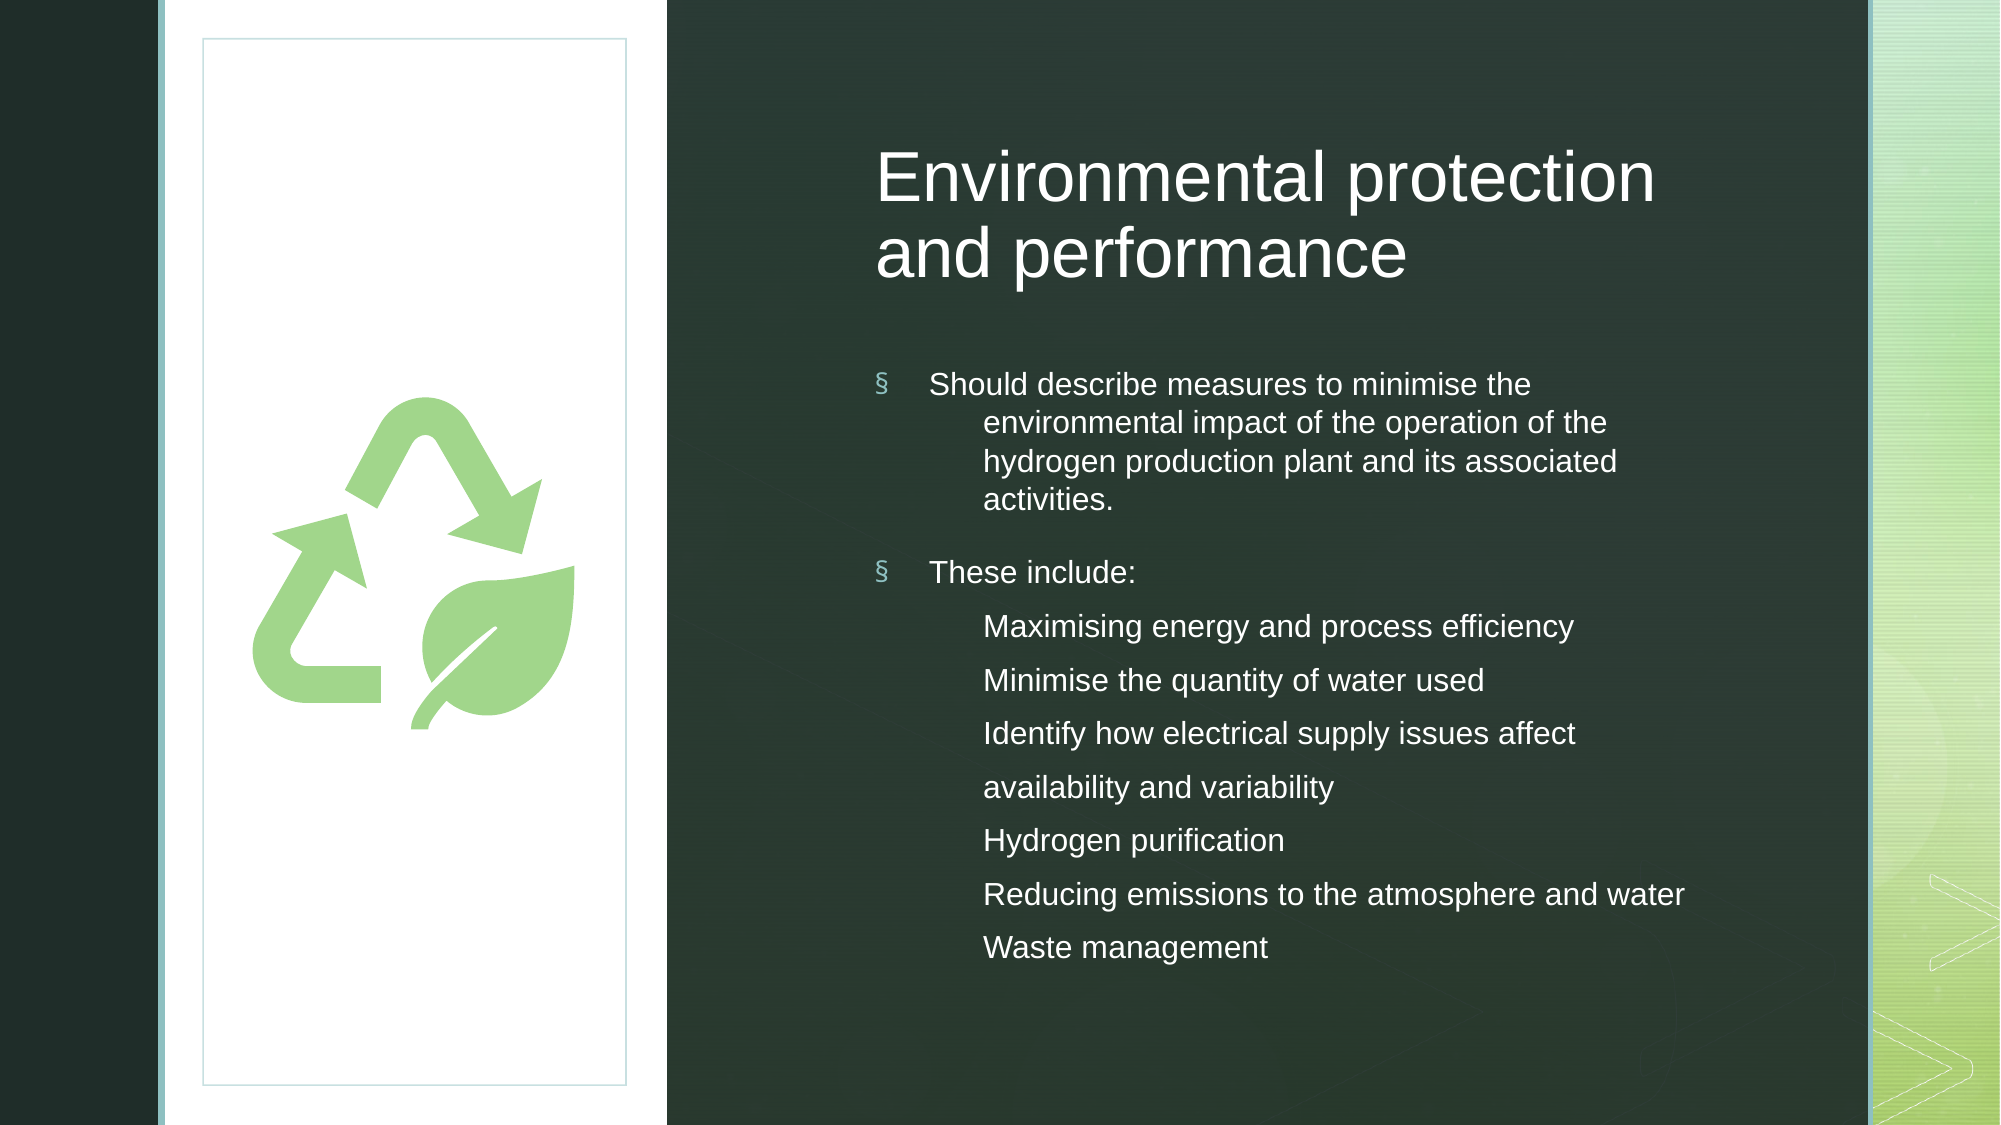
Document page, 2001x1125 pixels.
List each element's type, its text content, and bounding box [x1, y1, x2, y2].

picture [217, 364, 614, 761]
title Environmental protection and performance [860, 132, 1728, 310]
text_box [0, 0, 1873, 1125]
list Should describe measures to minimise the environmental impact of the operation of the hydrogen production plant and its associated activities. These include: Maximising energy and process efficiency Minimise the quantity of water used Identify how electrical supply issues affect availability and variability Hydrogen purification Reducing emissions to the atmosphere and water Waste management [859, 336, 1728, 993]
picture [1873, 0, 2000, 1125]
